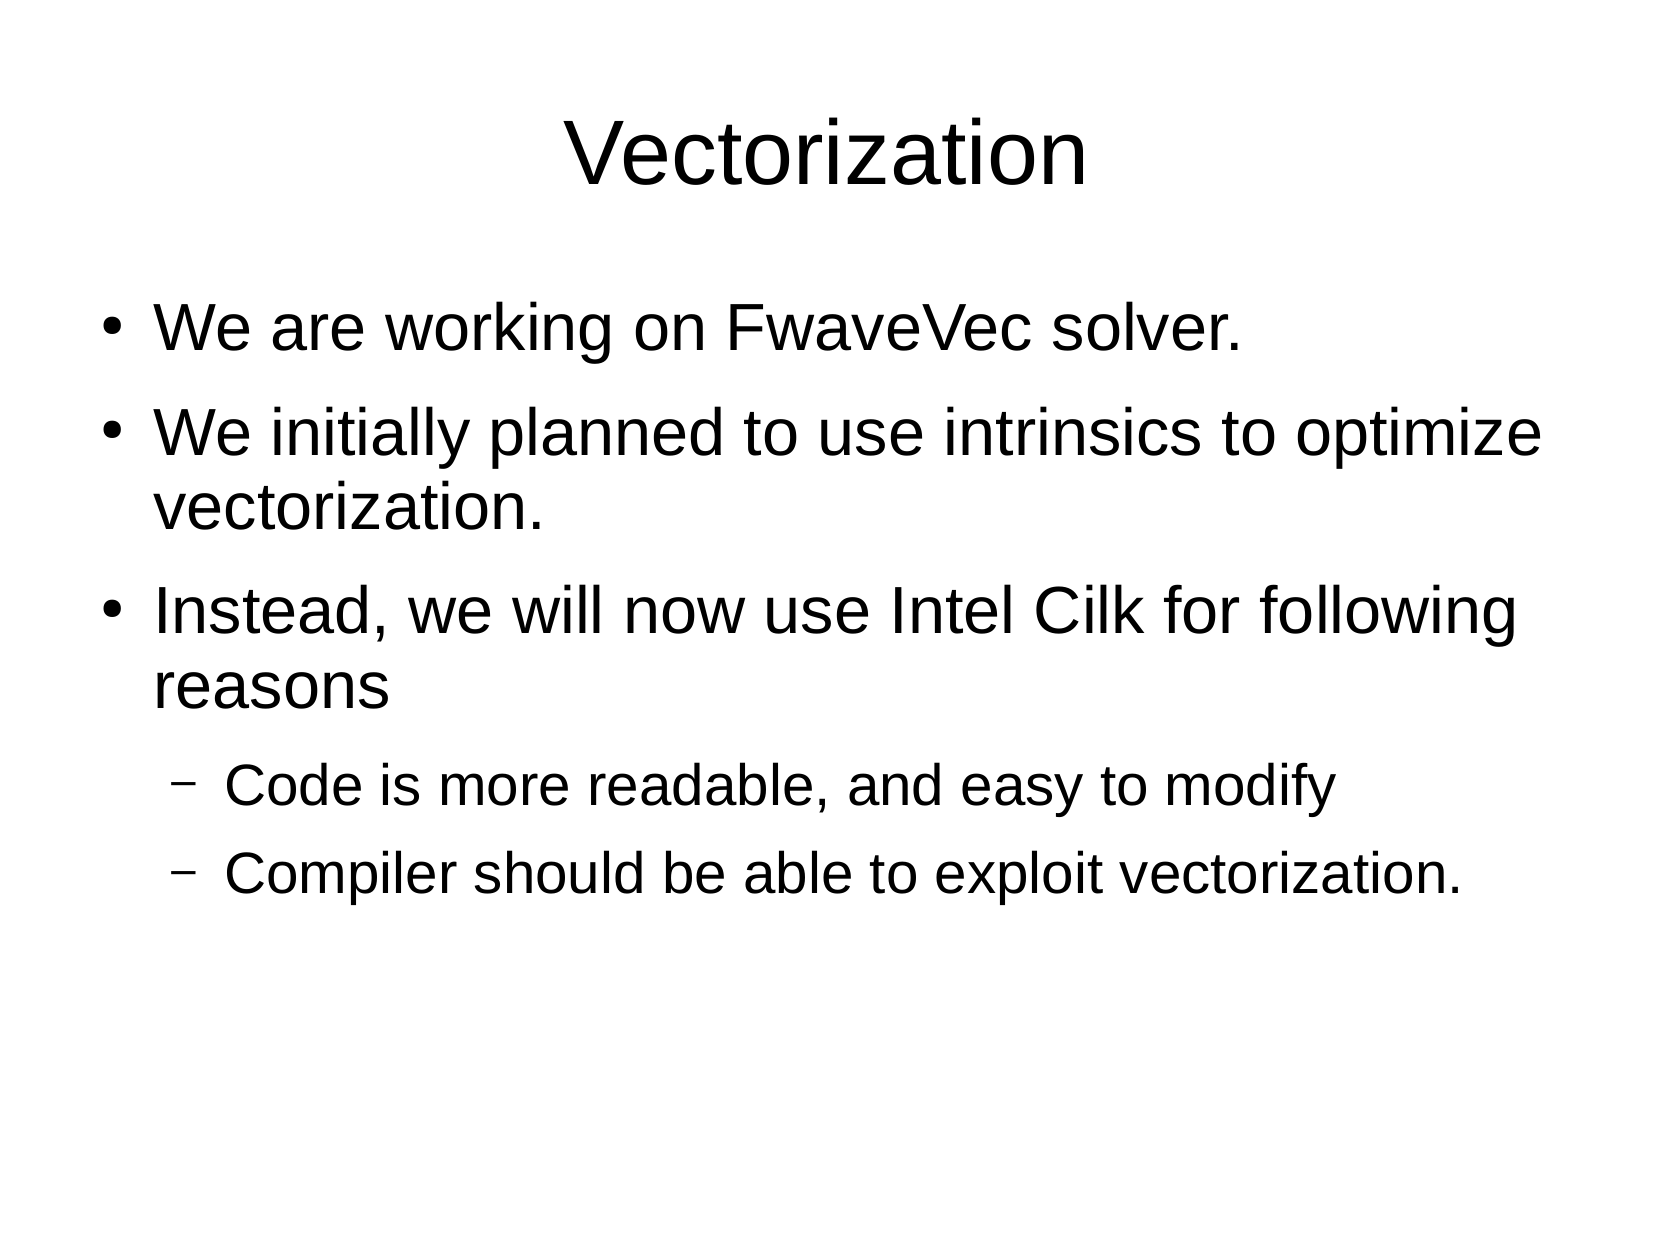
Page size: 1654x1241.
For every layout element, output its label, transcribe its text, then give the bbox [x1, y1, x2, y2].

list We are working on FwaveVec solver. We initially planned to use intrinsics to optimize vectorization. Instead, we will now use Intel Cilk for following reasons Code is more readable, and easy to modify Compiler should be able to exploit vectorization. [82, 290, 1571, 1010]
title Vectorization [82, 49, 1571, 257]
